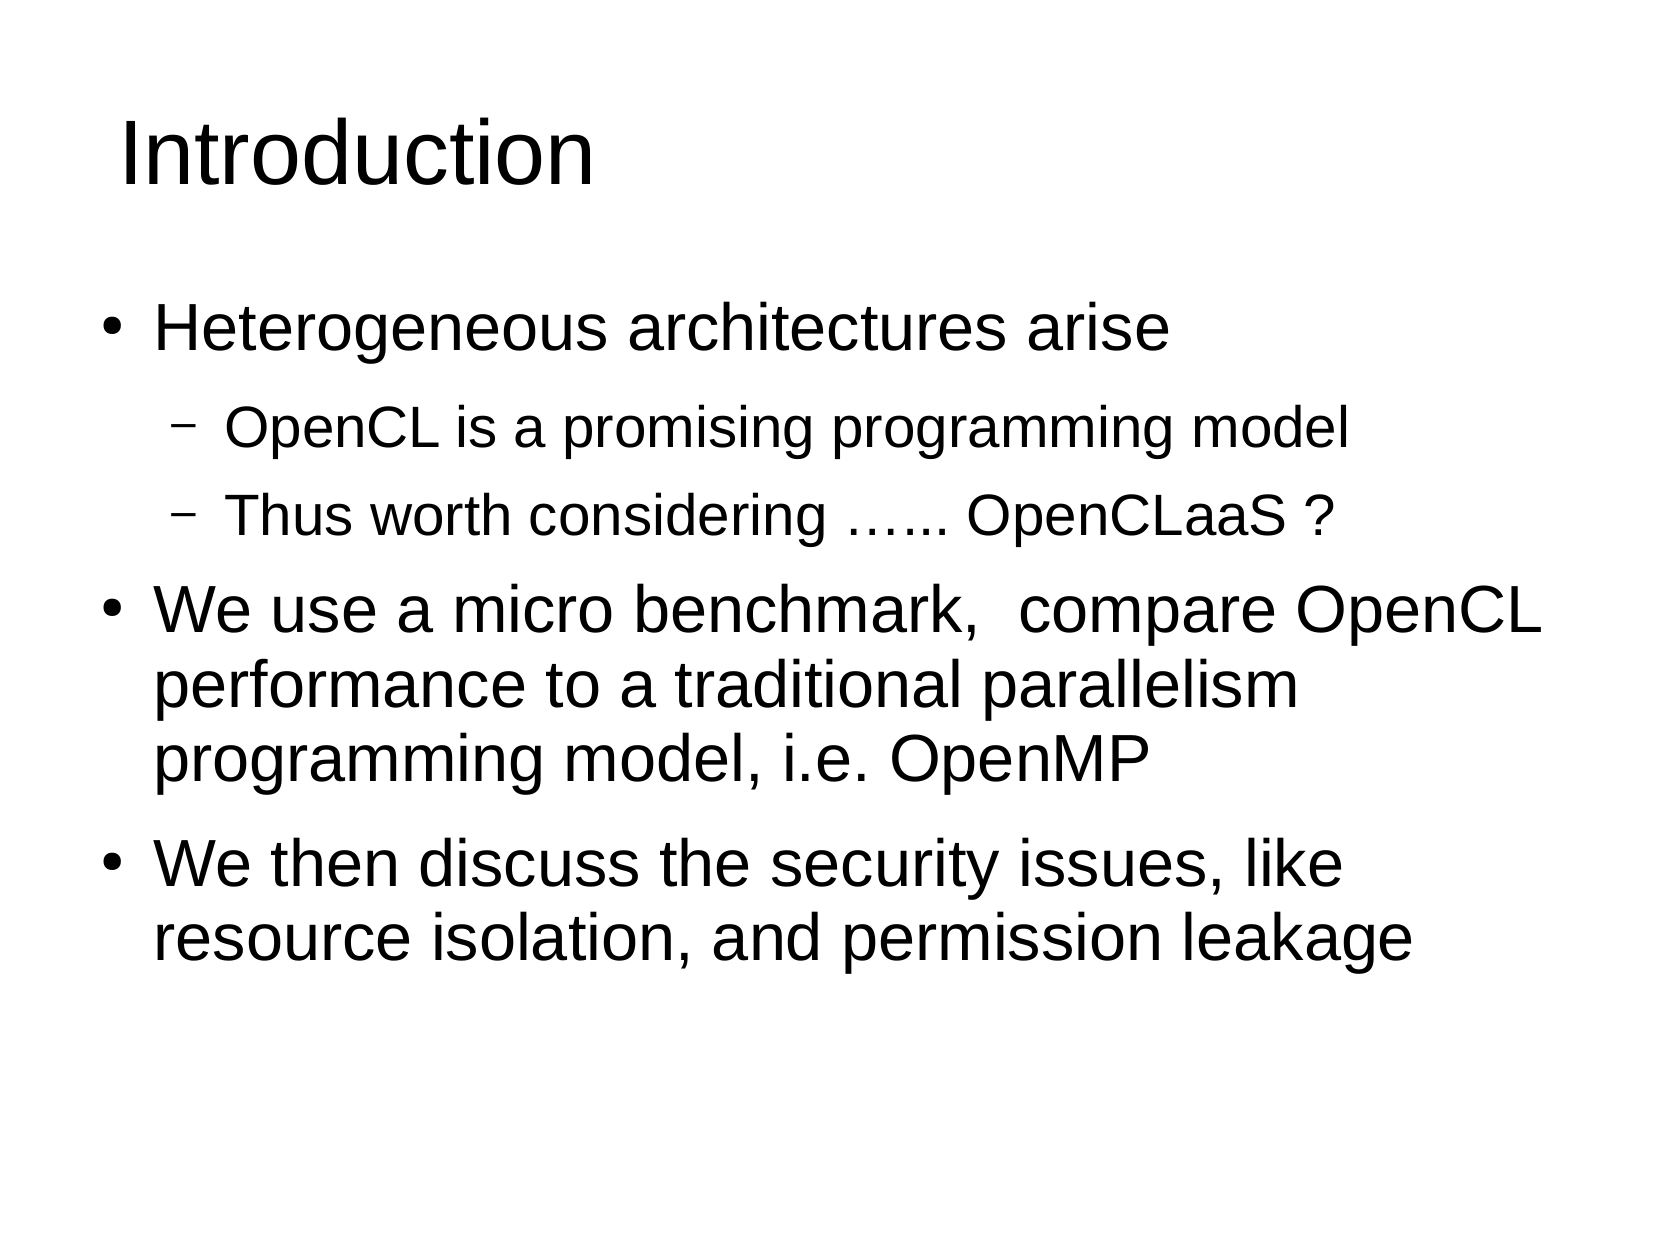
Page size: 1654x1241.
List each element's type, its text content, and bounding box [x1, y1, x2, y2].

list Heterogeneous architectures arise OpenCL is a promising programming model Thus worth considering …... OpenCLaaS ? We use a micro benchmark, compare OpenCL performance to a traditional parallelism programming model, i.e. OpenMP We then discuss the security issues, like resource isolation, and permission leakage [82, 290, 1571, 1010]
title Introduction [82, 49, 1571, 257]
